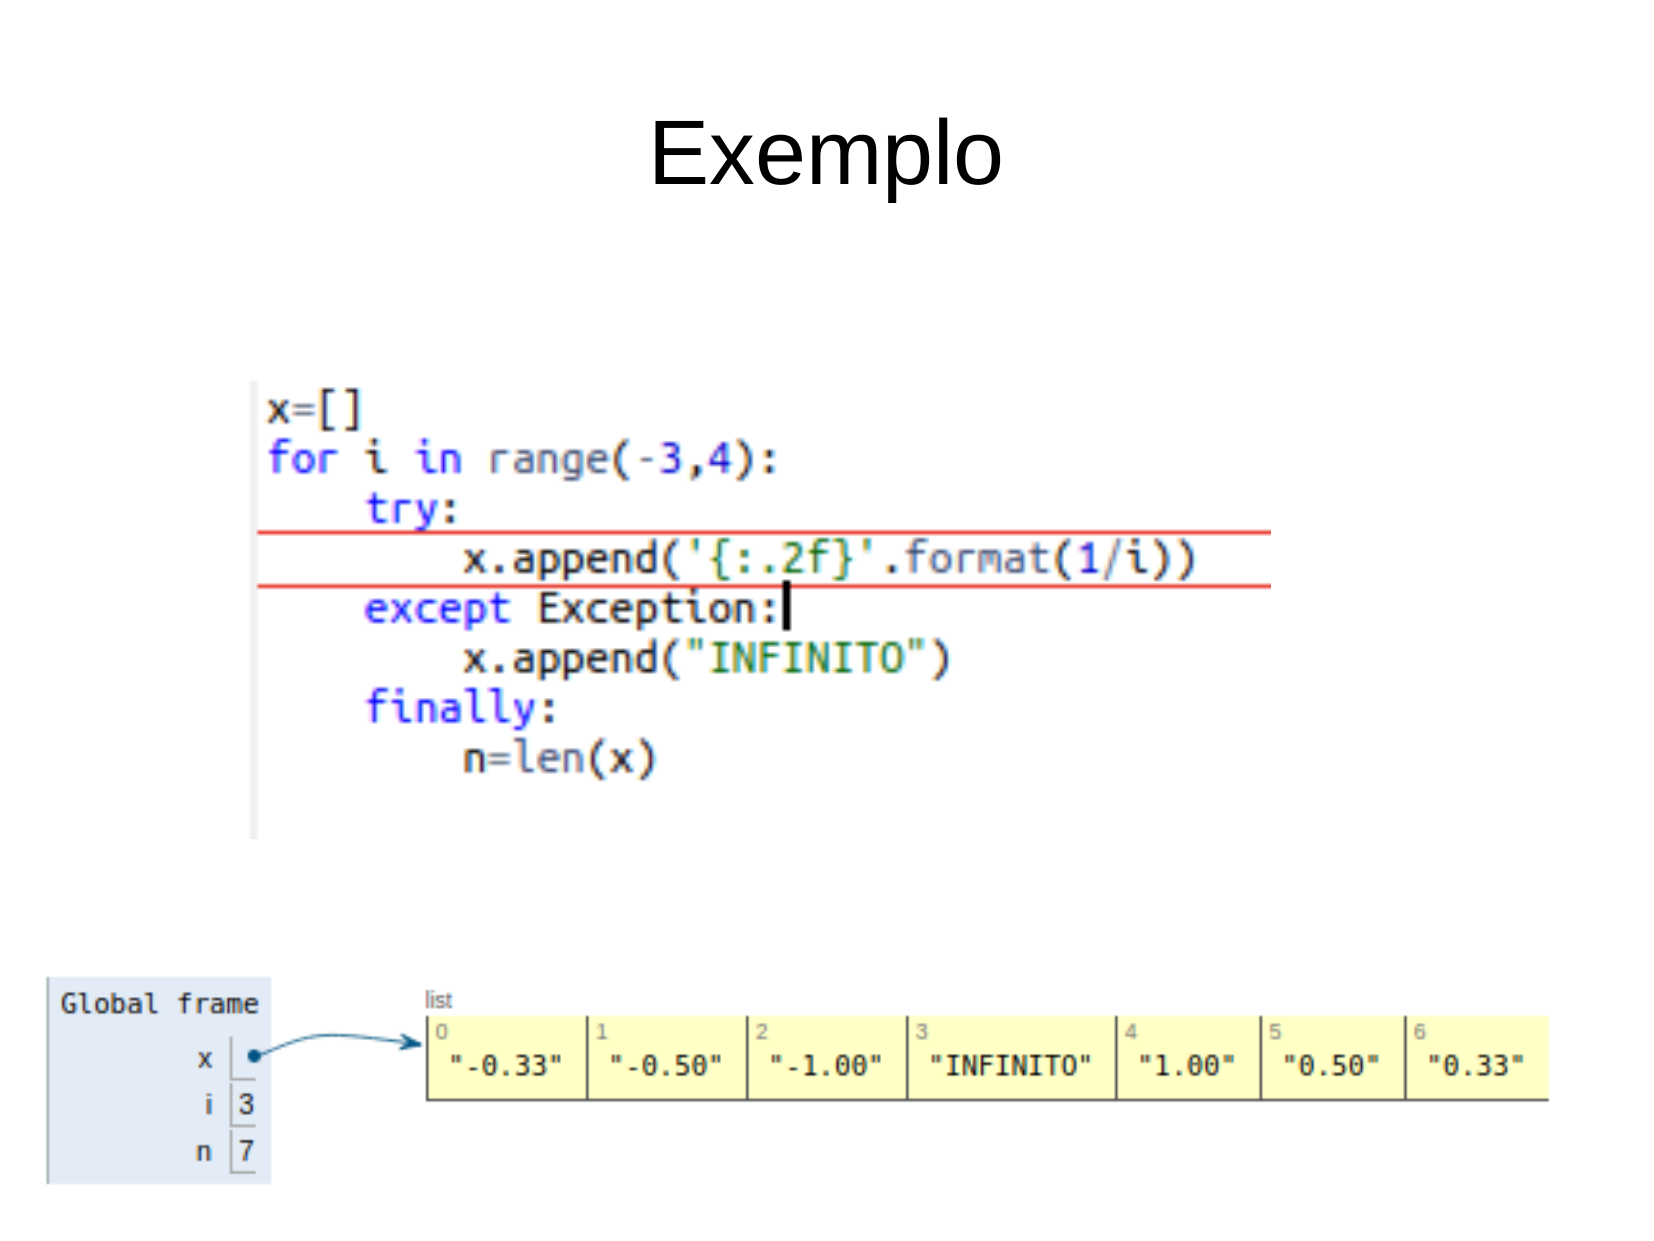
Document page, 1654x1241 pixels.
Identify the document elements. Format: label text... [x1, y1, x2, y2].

picture [37, 965, 1583, 1203]
title Exemplo [82, 49, 1571, 257]
picture [236, 367, 1271, 839]
